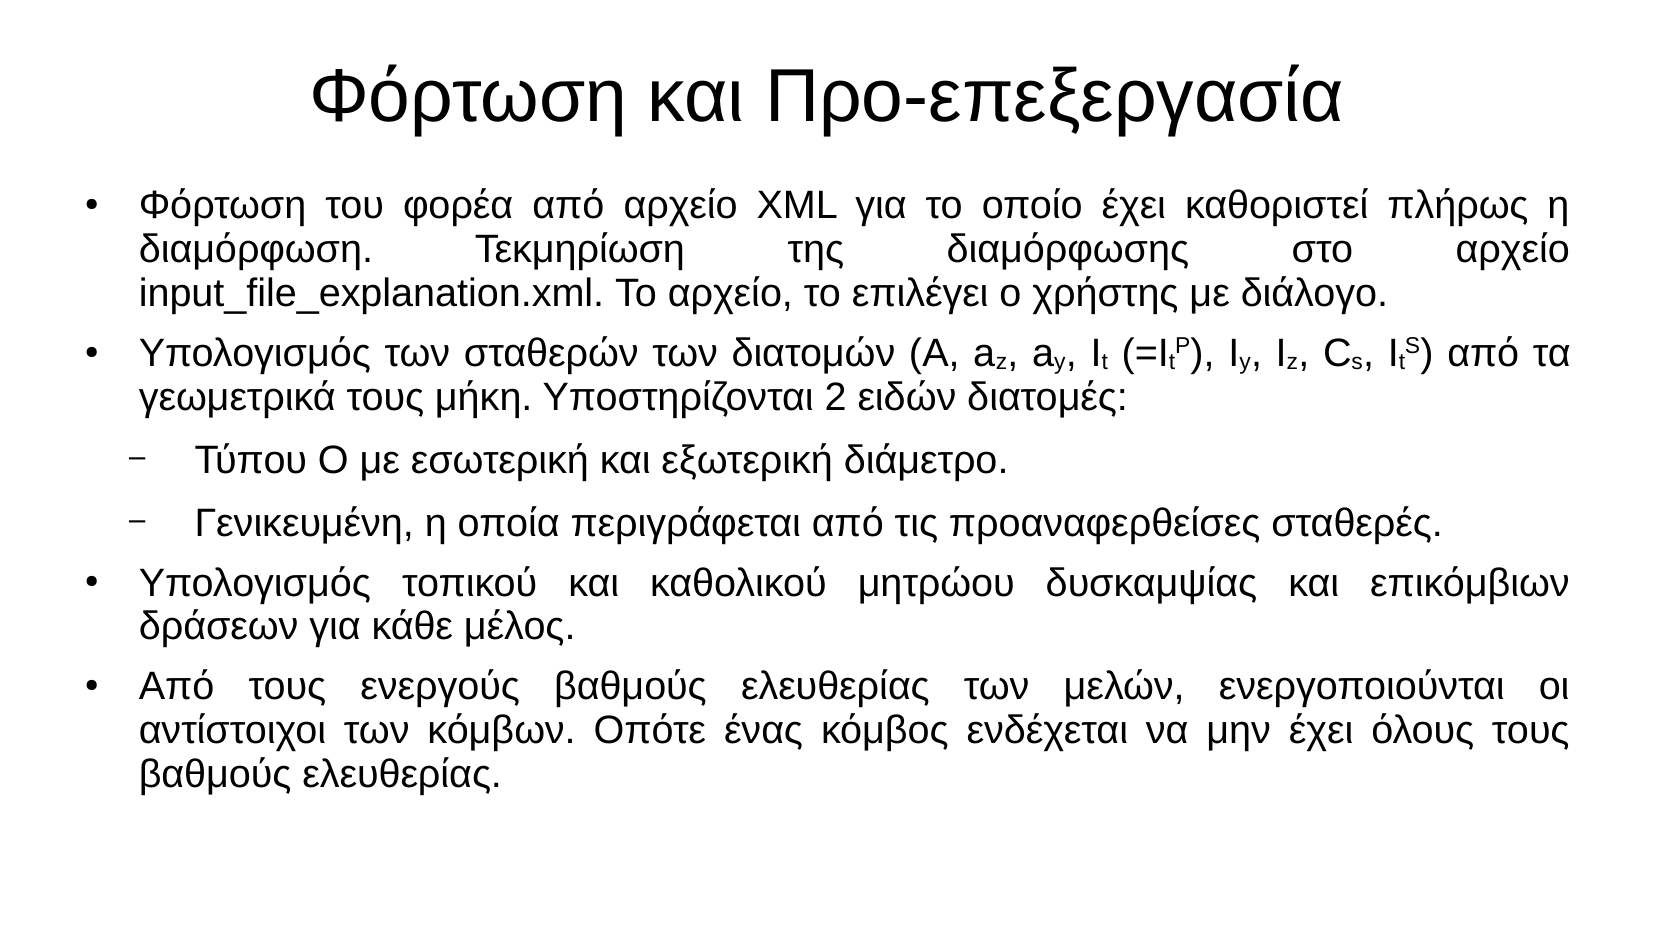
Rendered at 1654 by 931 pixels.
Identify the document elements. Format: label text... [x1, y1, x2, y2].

list Φόρτωση του φορέα από αρχείο XML για το οποίο έχει καθοριστεί πλήρως η διαμόρφωση. Τεκμηρίωση της διαμόρφωσης στο αρχείο input_file_explanation.xml. Το αρχείο, το επιλέγει ο χρήστης με διάλογο. Υπολογισμός των σταθερών των διατομών (A, az, ay, It (=ItP), Iy, Iz, Cs, ItS) από τα γεωμετρικά τους μήκη. Υποστηρίζονται 2 ειδών διατομές: Τύπου Ο με εσωτερική και εξωτερική διάμετρο. Γενικευμένη, η οποία περιγράφεται από τις προαναφερθείσες σταθερές. Υπολογισμός τοπικού και καθολικού μητρώου δυσκαμψίας και επικόμβιων δράσεων για κάθε μέλος. Από τους ενεργούς βαθμούς ελευθερίας των μελών, ενεργοποιούνται οι αντίστοιχοι των κόμβων. Οπότε ένας κόμβος ενδέχεται να μην έχει όλους τους βαθμούς ελευθερίας. [82, 183, 1571, 798]
title Φόρτωση και Προ-επεξεργασία [82, 37, 1571, 154]
